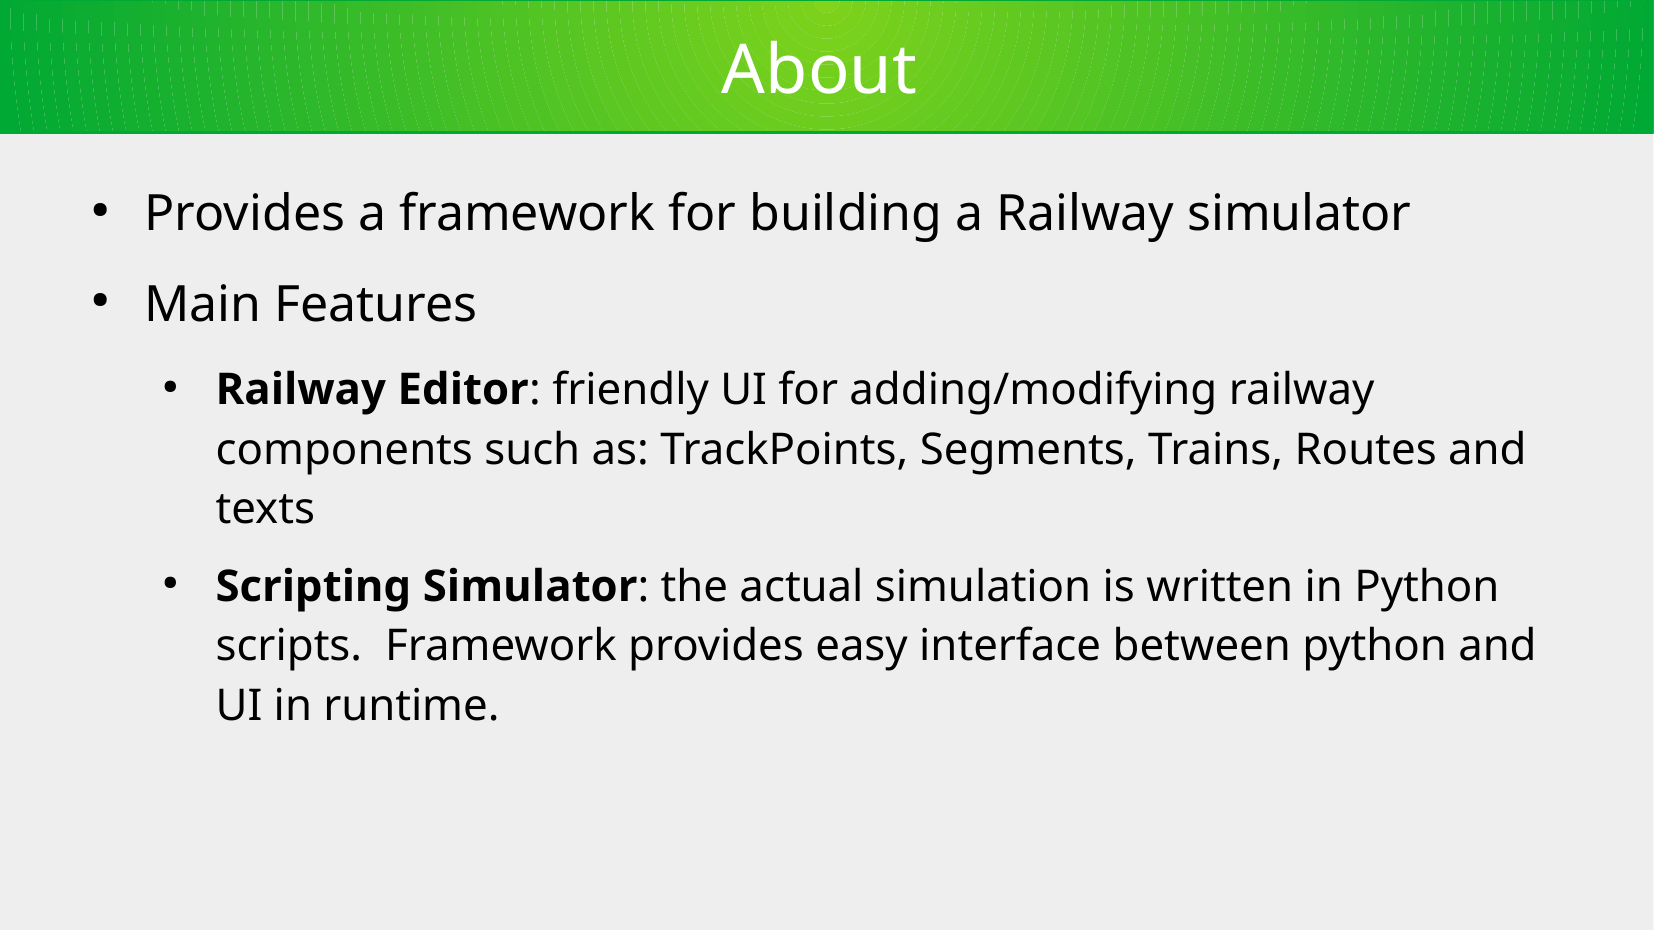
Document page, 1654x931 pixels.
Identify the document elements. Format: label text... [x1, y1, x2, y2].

list Provides a framework for building a Railway simulator Main Features Railway Editor: friendly UI for adding/modifying railway components such as: TrackPoints, Segments, Trains, Routes and texts Scripting Simulator: the actual simulation is written in Python scripts. Framework provides easy interface between python and UI in runtime. [73, 177, 1565, 827]
title About [73, 14, 1565, 119]
